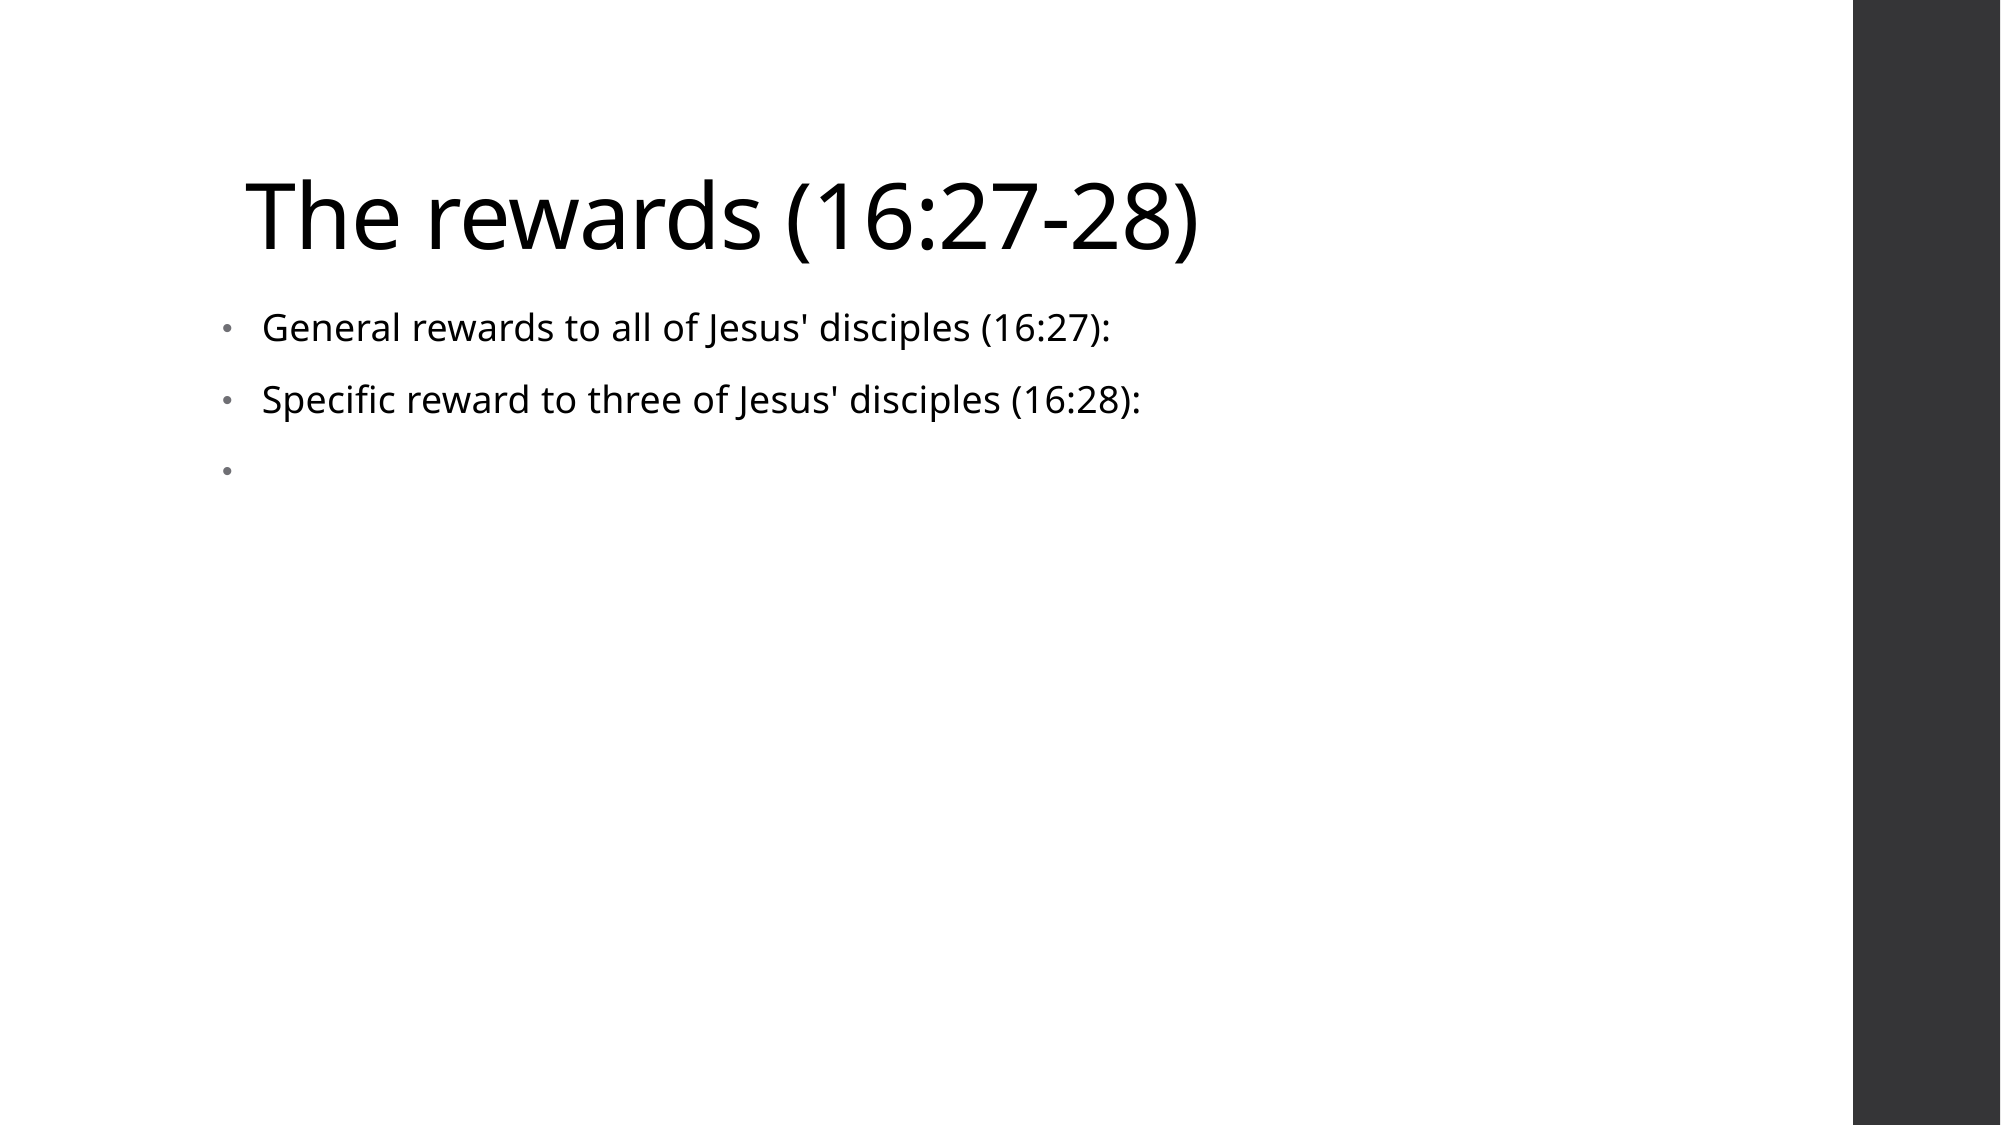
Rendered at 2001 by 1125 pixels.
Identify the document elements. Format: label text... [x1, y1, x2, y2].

list General rewards to all of Jesus' disciples (16:27): Specific reward to three of Jesus' disciples (16:28): [206, 299, 1617, 1014]
title The rewards (16:27-28) [206, 60, 1797, 278]
